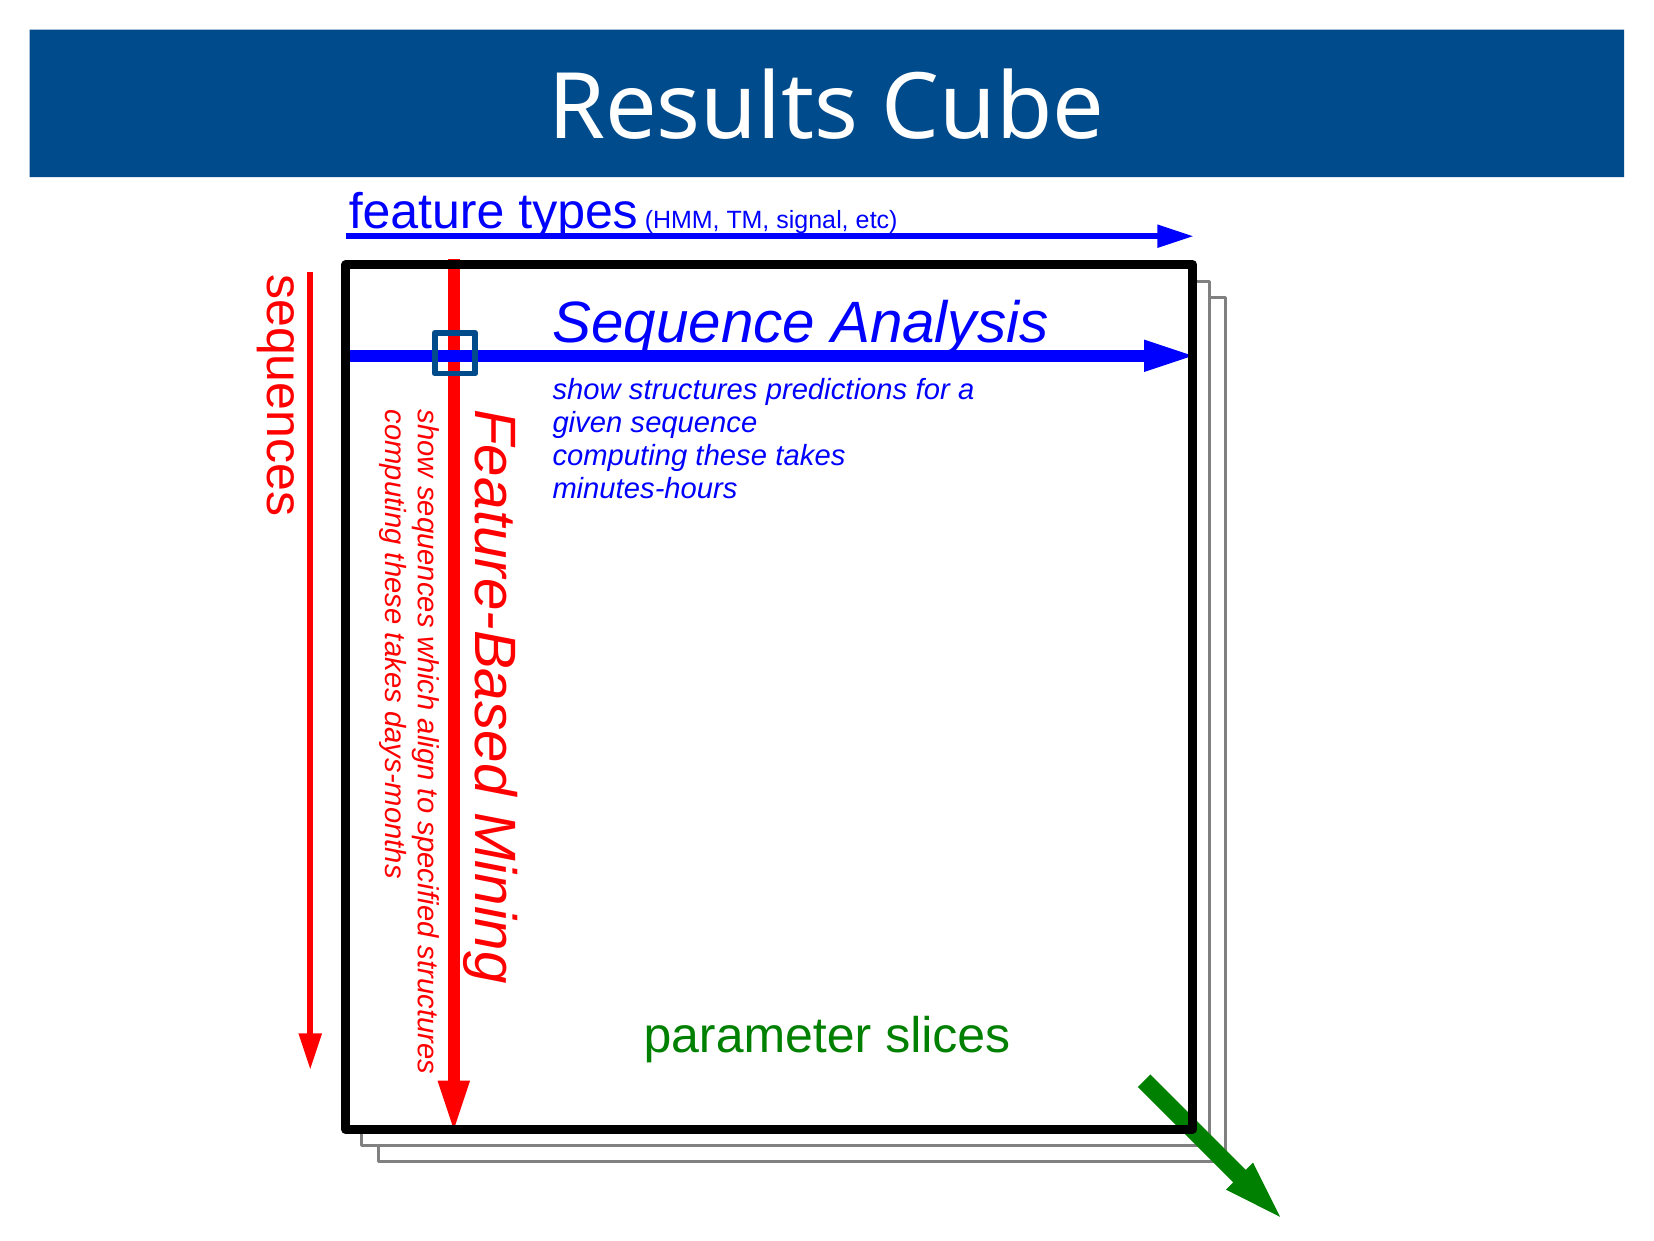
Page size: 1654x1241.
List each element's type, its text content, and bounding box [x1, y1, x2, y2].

text_box Feature-Based Mining show sequences which align to specified structures computing these takes days-months [305, 394, 536, 1172]
text_box parameter slices [628, 999, 1175, 1112]
text_box Feature-Based Mining show sequences which align to specified structures computing these takes days-months [350, 394, 536, 1125]
text_box [460, 358, 1188, 1125]
title Results Cube [29, 29, 1625, 178]
text_box [1197, 281, 1226, 1149]
text_box Sequence Analysis show structures predictions for a given sequence computing these takes minutes-hours [537, 282, 1182, 351]
text_box [460, 336, 472, 350]
text_box Sequence Analysis show structures predictions for a given sequence computing these takes minutes-hours [537, 360, 1182, 513]
text_box [460, 362, 472, 371]
text_box [438, 362, 448, 371]
text_box [536, 1134, 1211, 1162]
text_box [350, 269, 448, 350]
text_box [438, 336, 448, 350]
text_box [460, 269, 1188, 353]
text_box [350, 362, 448, 394]
